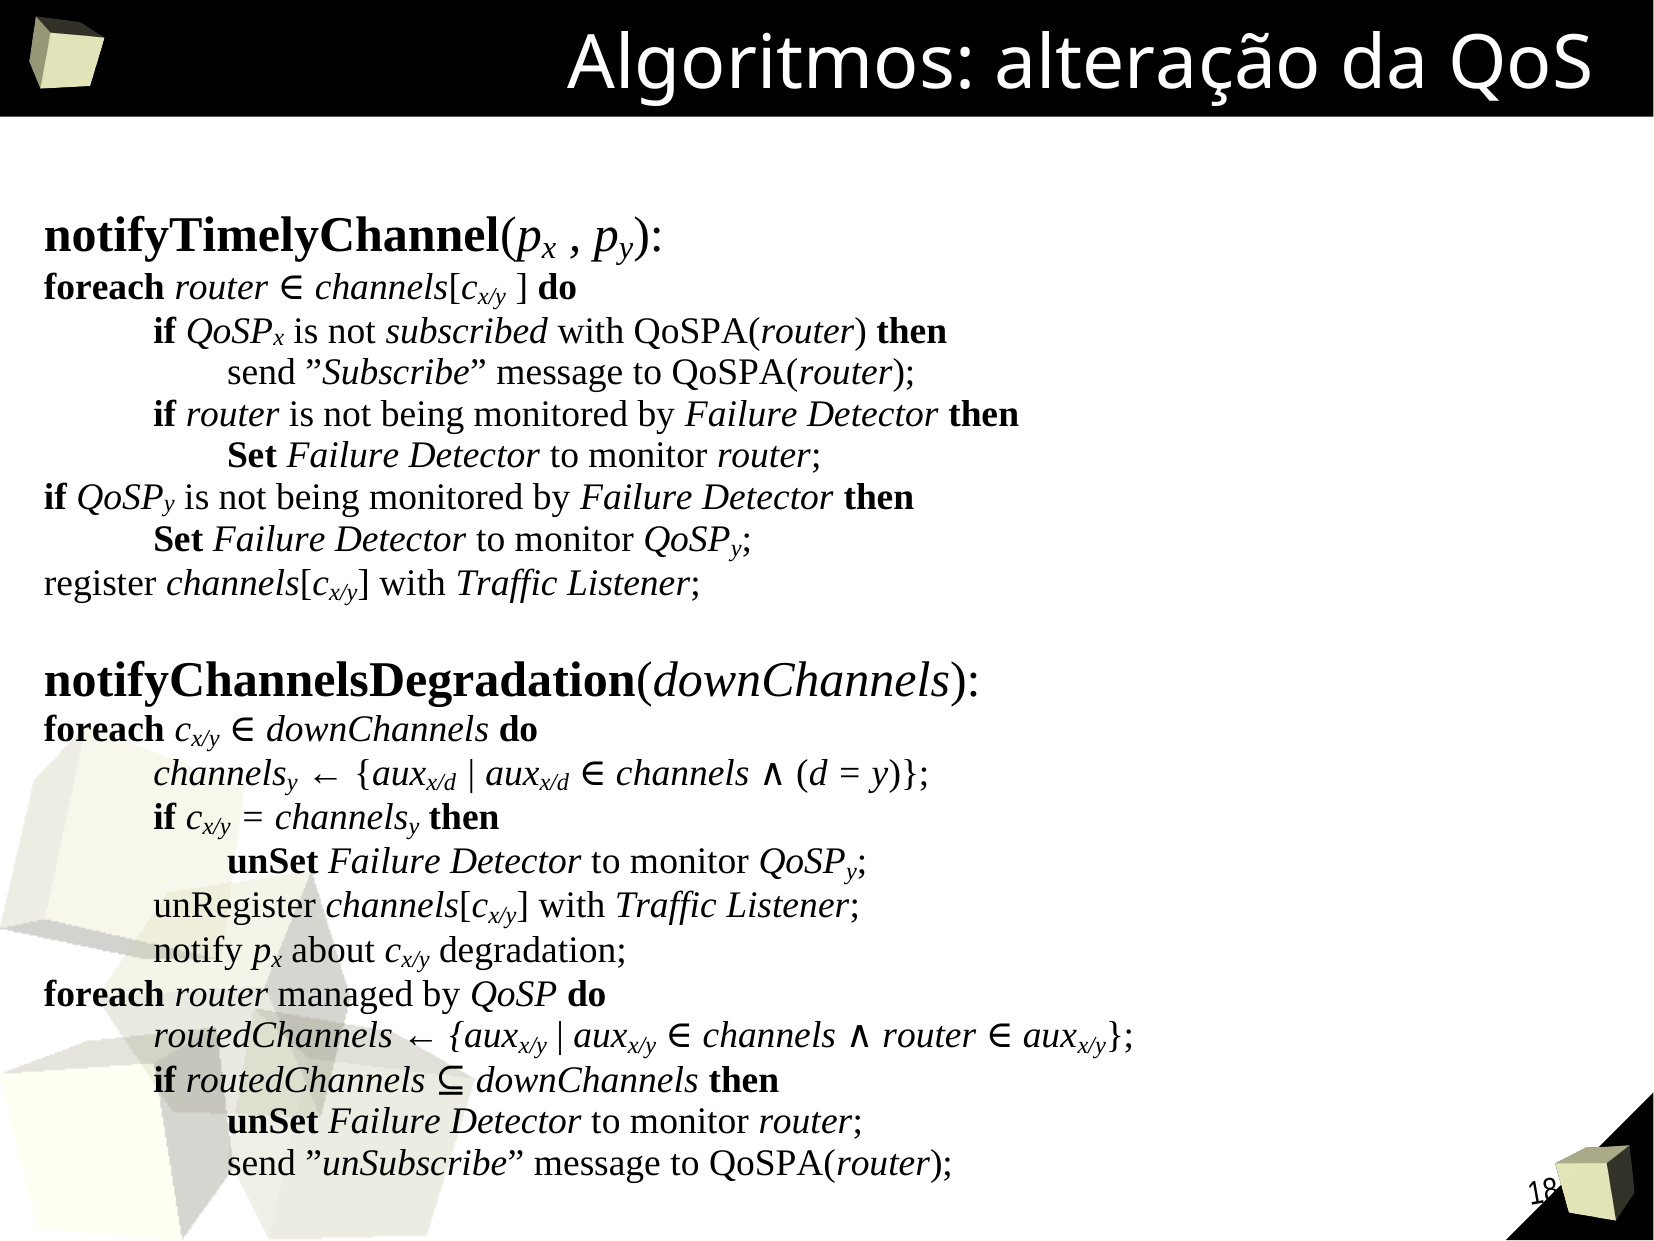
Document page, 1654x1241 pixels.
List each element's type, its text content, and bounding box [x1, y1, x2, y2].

subtitle notifyTimelyChannel(px , py): foreach router ∈ channels[cx/y ] do if QoSPx is not subscribed with QoSPA(router) then send ”Subscribe” message to QoSPA(router); if router is not being monitored by Failure Detector then Set Failure Detector to monitor router; if QoSPy is not being monitored by Failure Detector then Set Failure Detector to monitor QoSPy; register channels[cx/y] with Traffic Listener; notifyChannelsDegradation(downChannels): foreach cx/y ∈ downChannels do channelsy ← {auxx/d | auxx/d ∈ channels ∧ (d = y)}; if cx/y = channelsy then unSet Failure Detector to monitor QoSPy; unRegister channels[cx/y] with Traffic Listener; notify px about cx/y degradation; foreach router managed by QoSP do routedChannels ← {auxx/y | auxx/y ∈ channels ∧ router ∈ auxx/y}; if routedChannels ⊆ downChannels then unSet Failure Detector to monitor router; send ”unSubscribe” message to QoSPA(router); [44, 183, 1611, 1206]
title Algoritmos: alteração da QoS [118, 0, 1595, 119]
picture [0, 726, 477, 1241]
